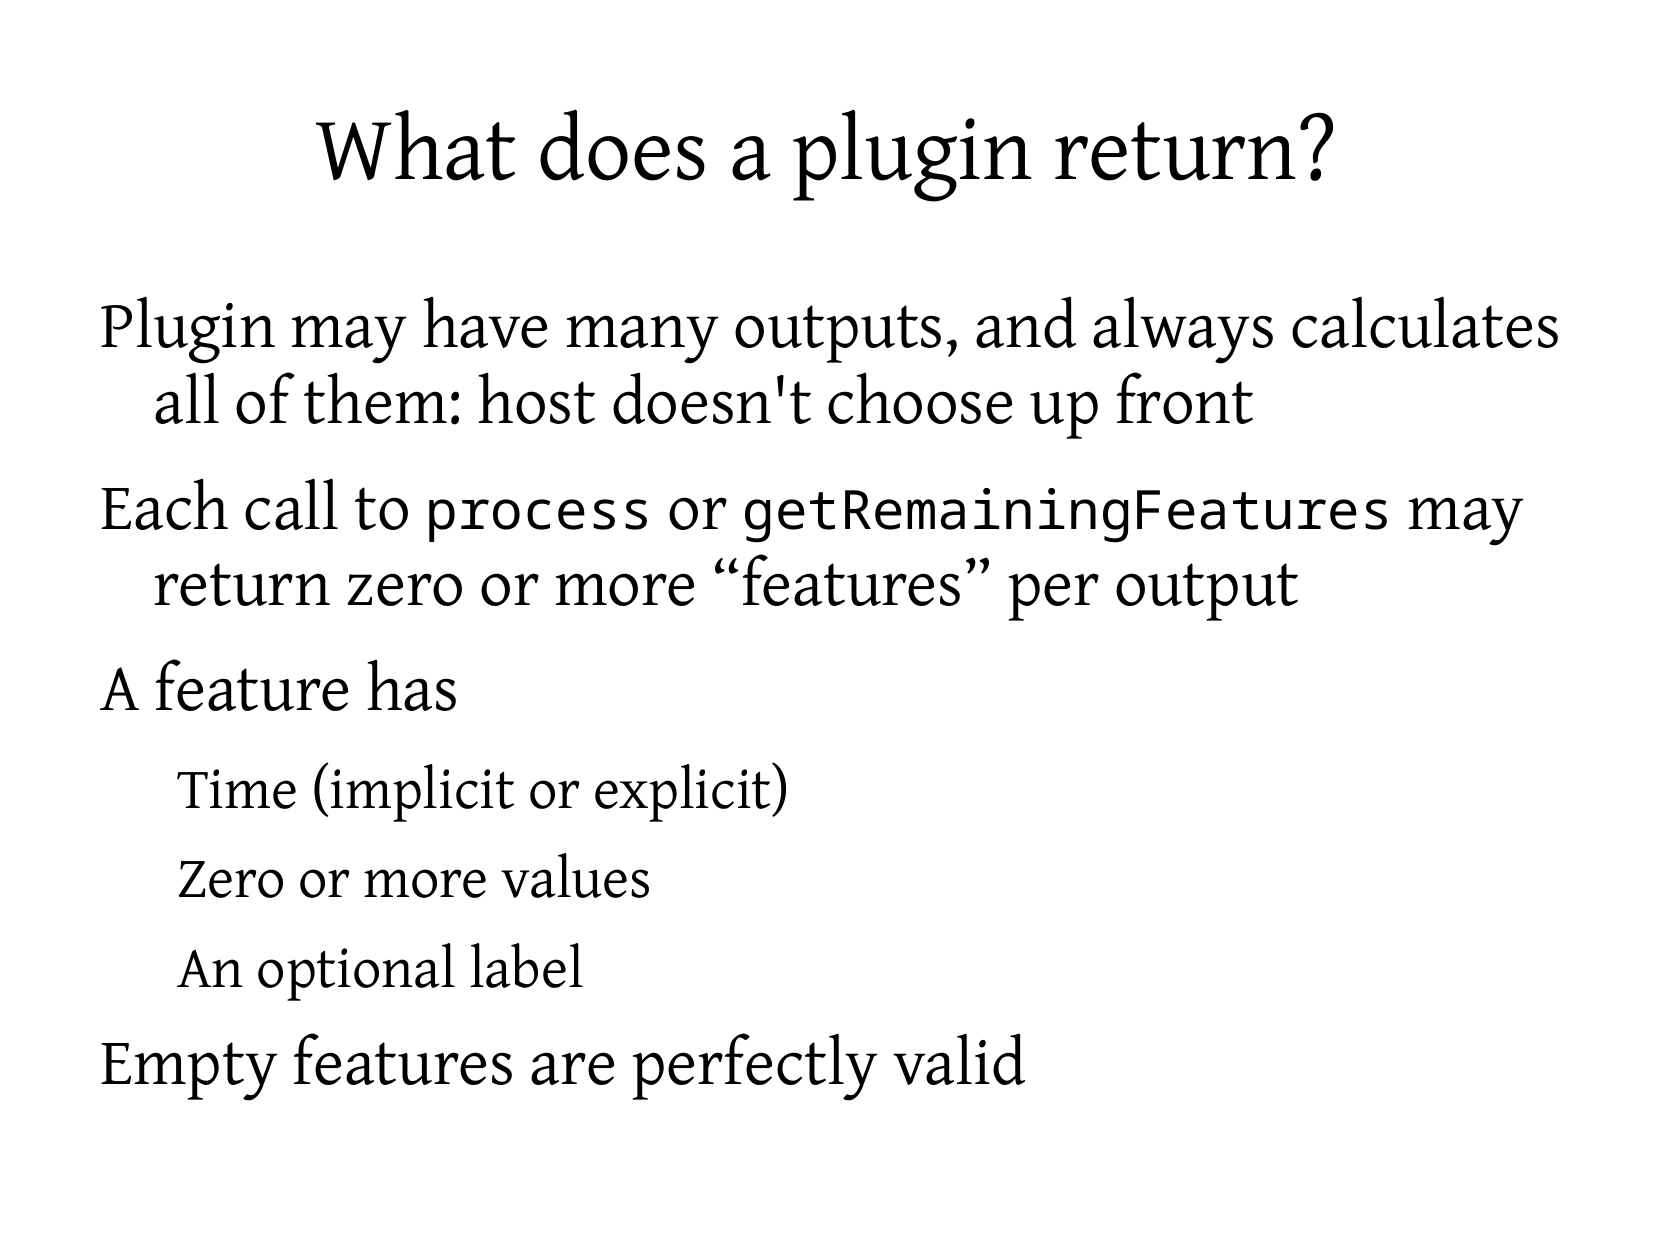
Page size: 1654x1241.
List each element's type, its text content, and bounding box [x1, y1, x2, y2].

list Plugin may have many outputs, and always calculates all of them: host doesn't choose up front Each call to process or getRemainingFeatures may return zero or more “features” per output A feature has Time (implicit or explicit) Zero or more values An optional label Empty features are perfectly valid [82, 290, 1571, 1103]
title What does a plugin return? [82, 49, 1571, 257]
